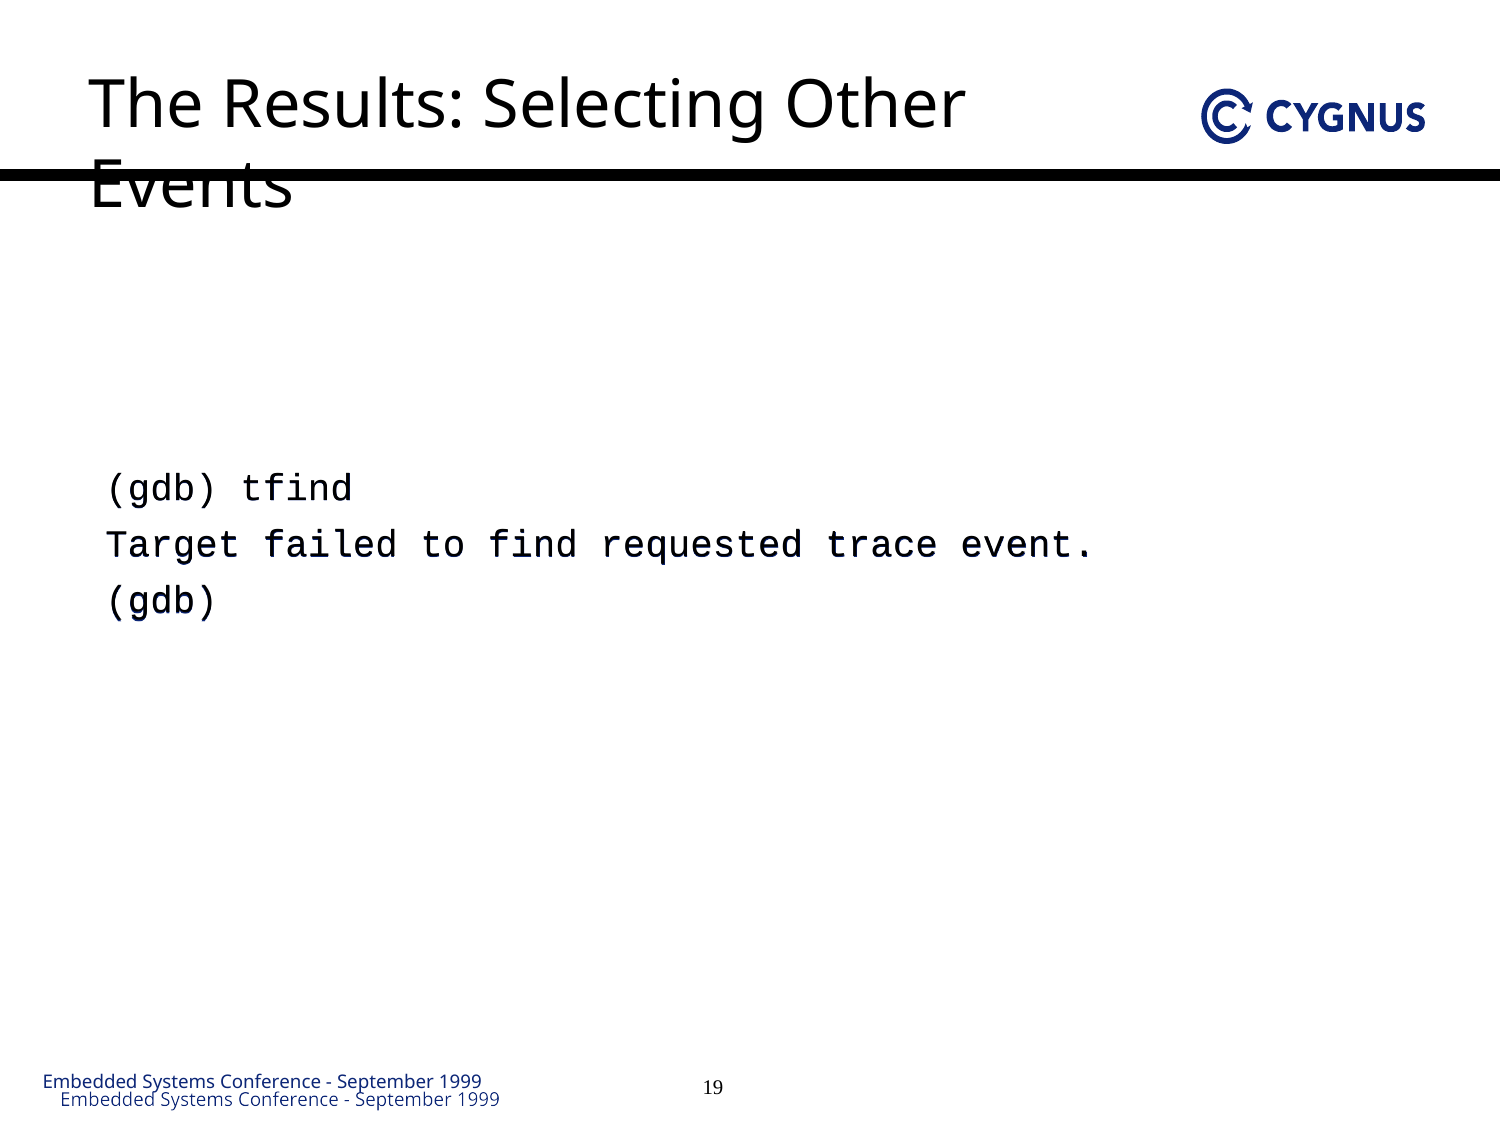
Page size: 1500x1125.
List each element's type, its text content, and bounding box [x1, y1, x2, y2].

title The Results: Selecting Other Events [88, 62, 1189, 134]
list (gdb) tfind Target failed to find requested trace event. (gdb) [105, 462, 1395, 629]
